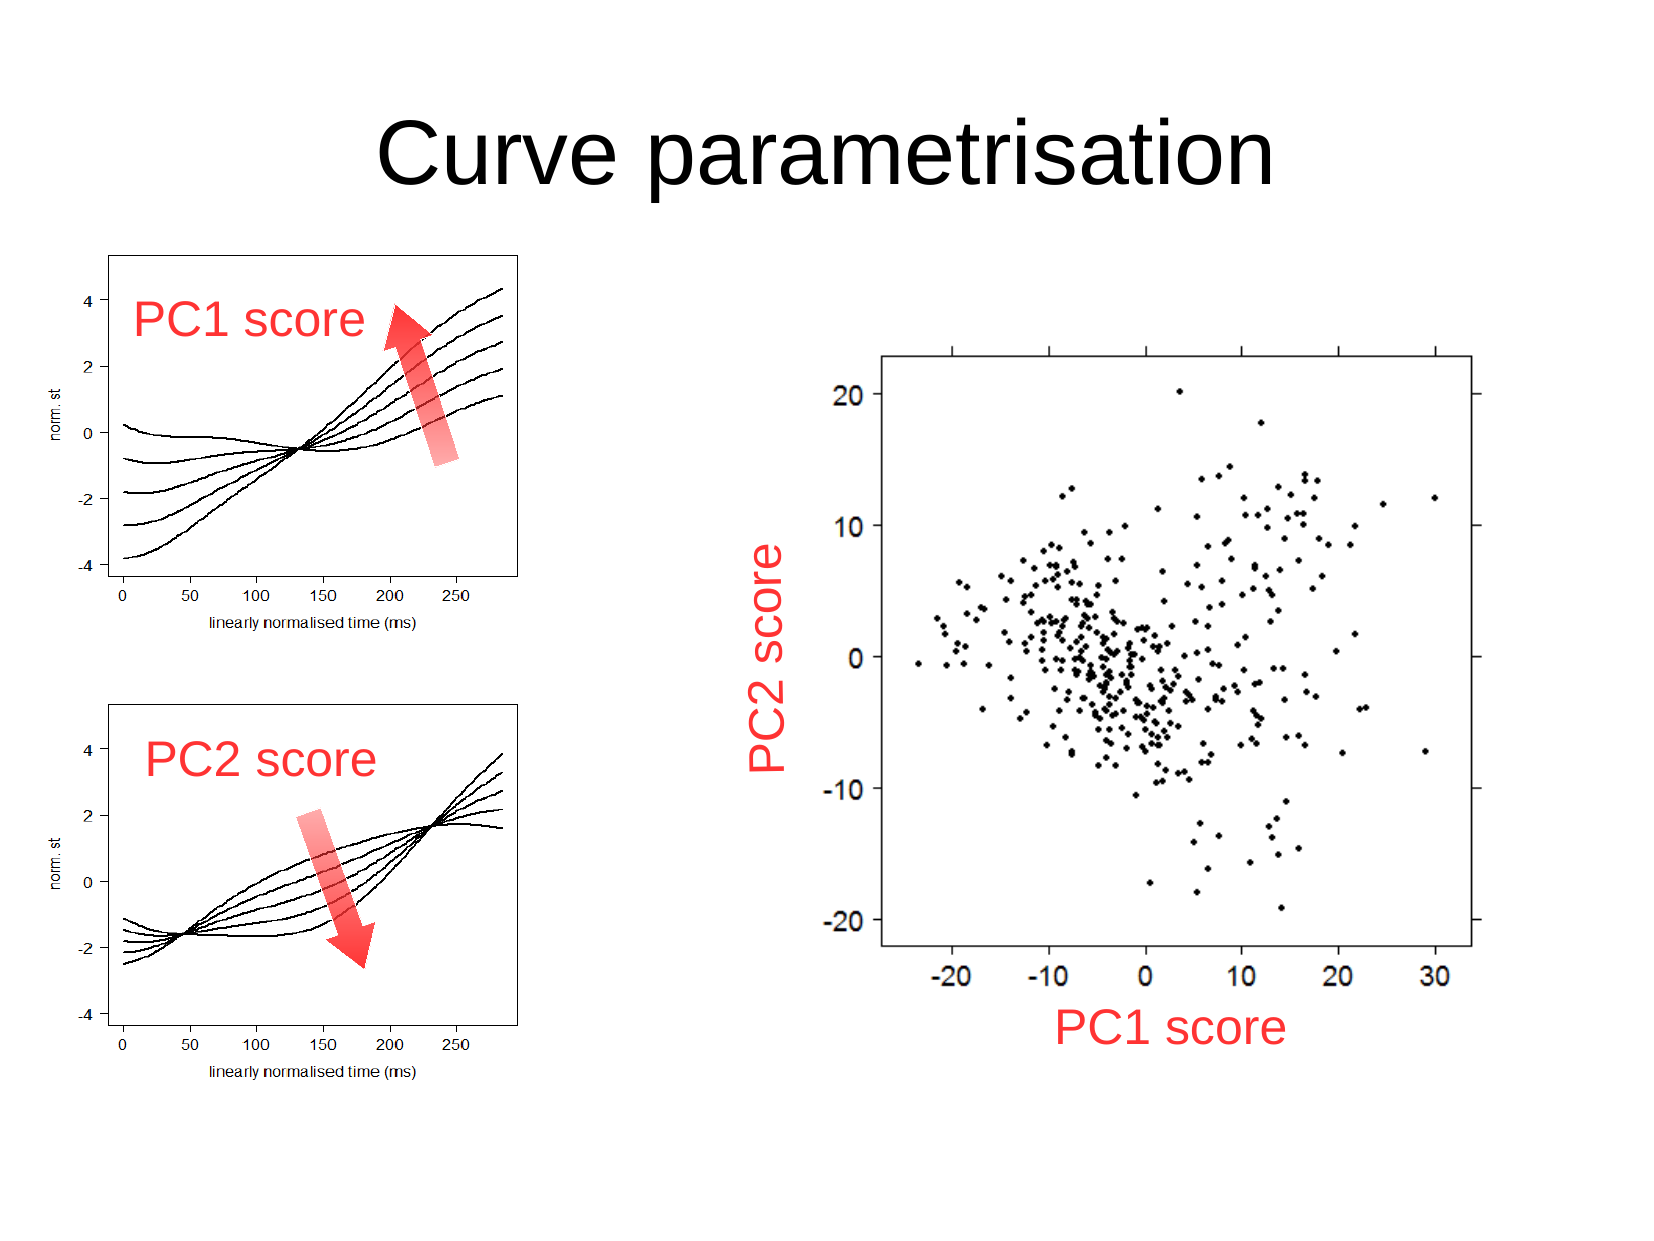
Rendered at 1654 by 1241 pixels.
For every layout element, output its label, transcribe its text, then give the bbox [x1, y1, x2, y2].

title Curve parametrisation [82, 49, 1571, 257]
text_box PC1 score [1039, 992, 1312, 1075]
text_box [307, 851, 376, 970]
text_box PC2 score [129, 724, 402, 851]
text_box PC1 score [118, 283, 390, 410]
text_box PC2 score [727, 518, 815, 792]
picture [767, 301, 1518, 1052]
picture [47, 200, 550, 644]
picture [47, 649, 550, 1093]
text_box [390, 303, 460, 468]
